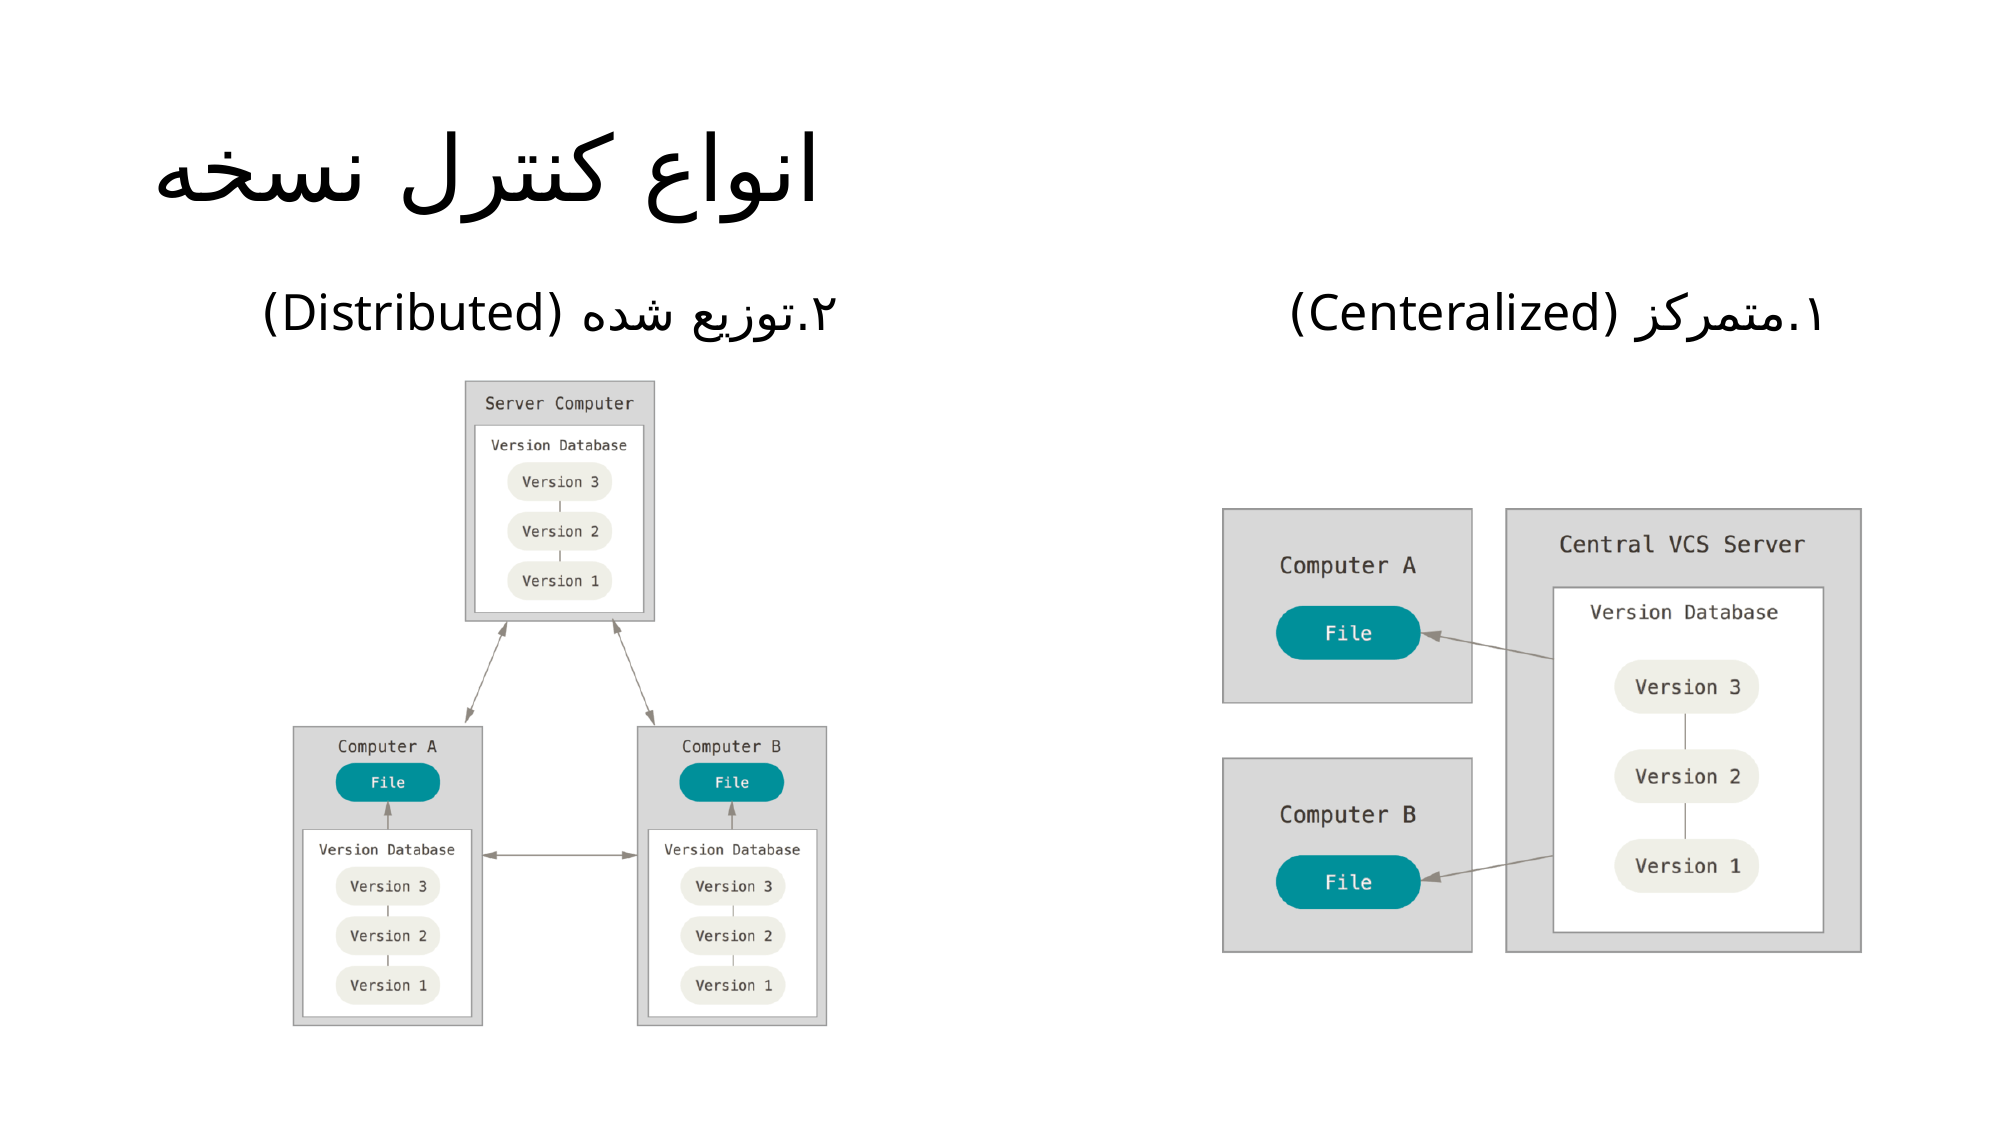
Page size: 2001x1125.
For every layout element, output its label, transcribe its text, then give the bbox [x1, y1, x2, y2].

picture [1222, 508, 1863, 954]
picture [282, 371, 837, 1036]
text_box ۲.توزیع شده (Distributed) [246, 272, 837, 349]
title انواع کنترل نسخه [137, 63, 1863, 281]
text_box ۱.متمرکز (Centeralized) [1273, 272, 1811, 349]
